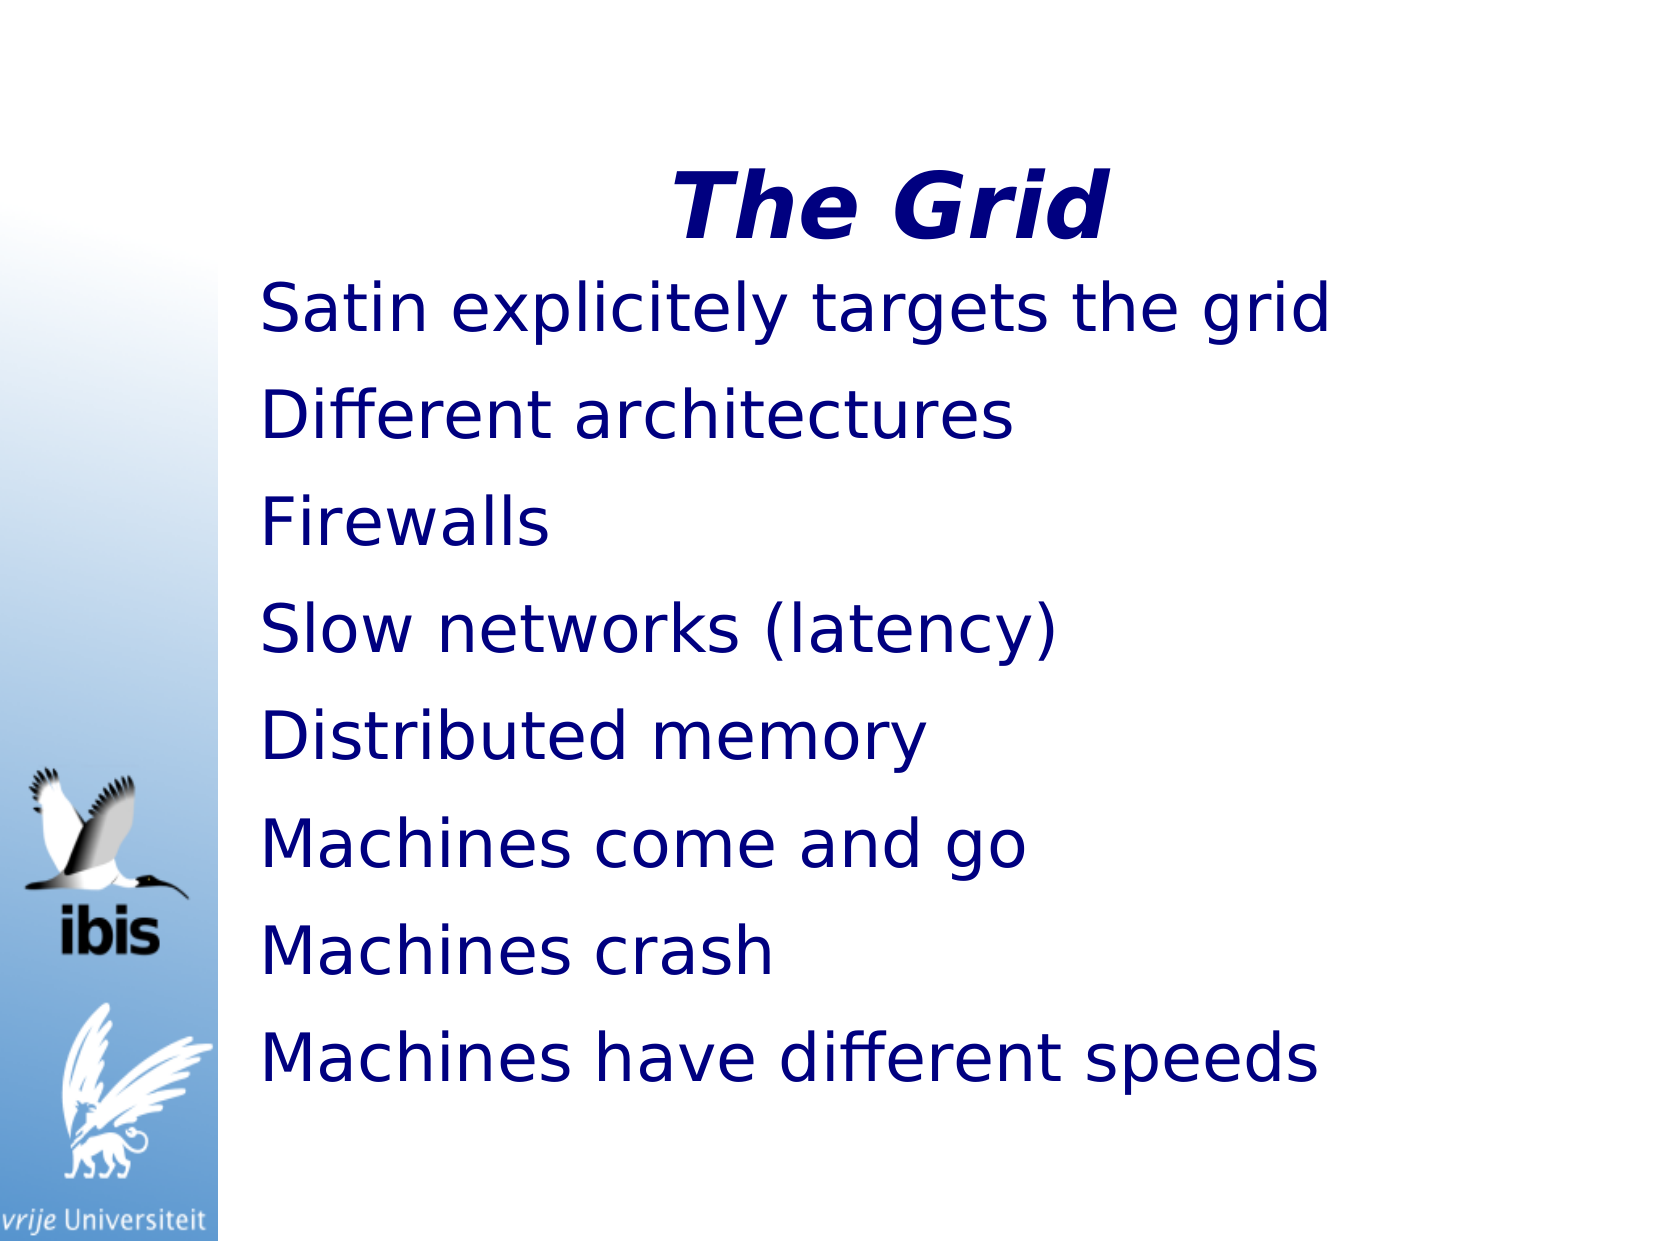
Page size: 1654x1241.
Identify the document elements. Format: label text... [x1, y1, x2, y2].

picture [0, 0, 218, 1241]
title The Grid [248, 102, 1534, 269]
list Satin explicitely targets the grid Different architectures Firewalls Slow networks (latency) Distributed memory Machines come and go Machines crash Machines have different speeds [241, 269, 1654, 1205]
